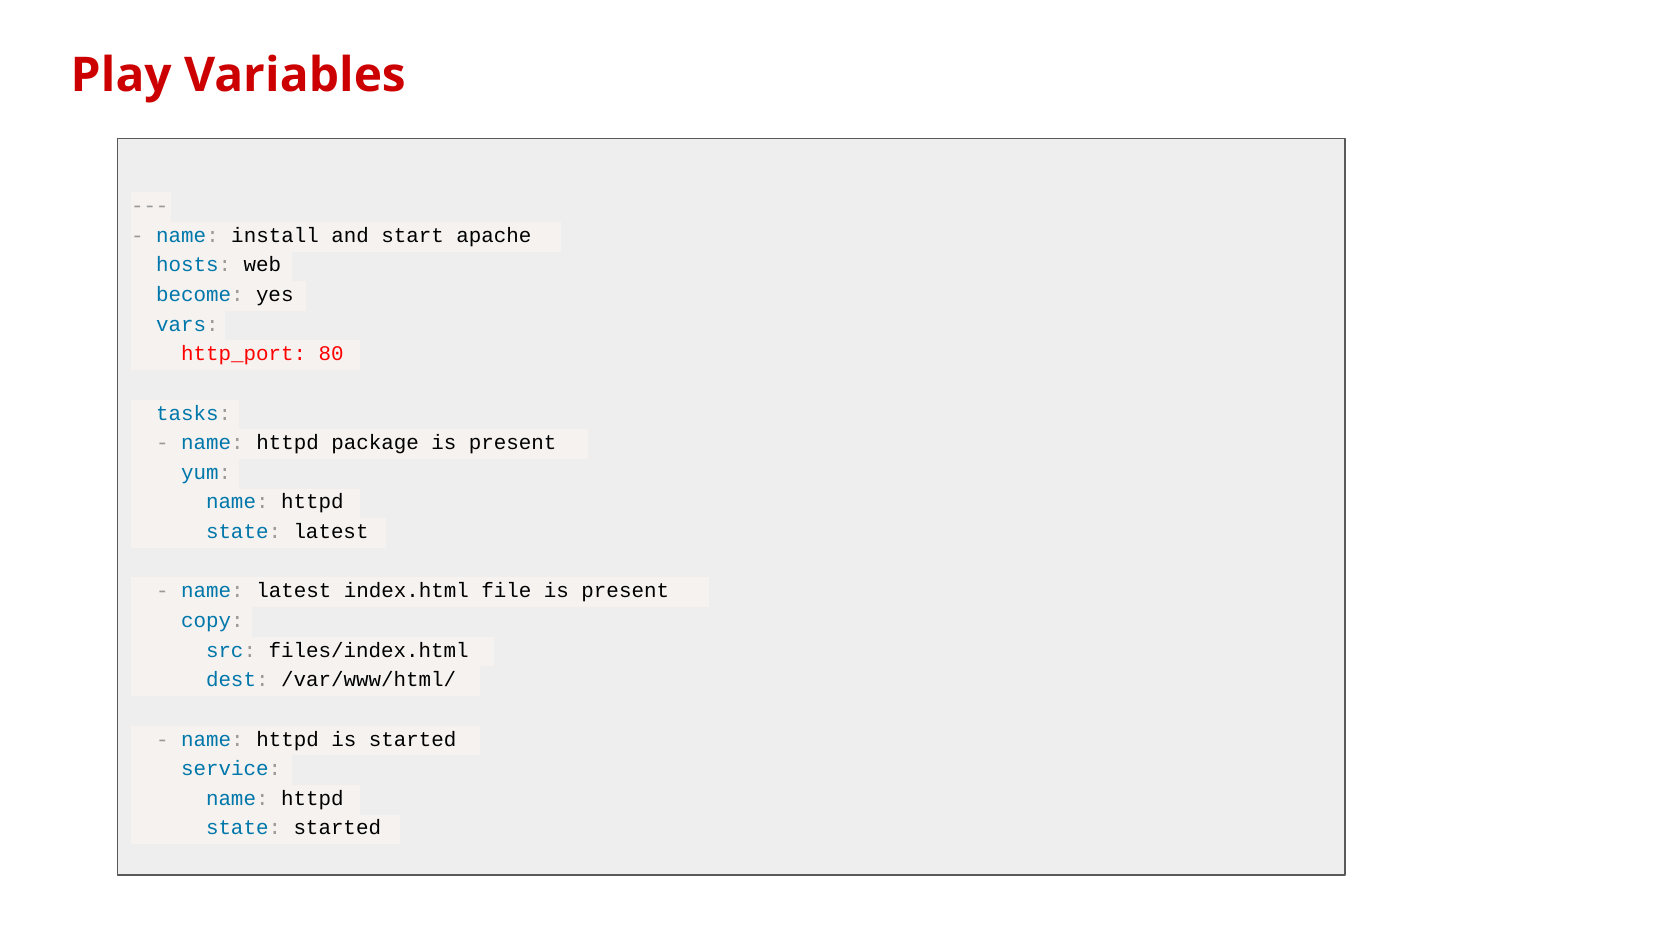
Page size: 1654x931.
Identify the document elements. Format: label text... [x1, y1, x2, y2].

text_box http_port: 80 [131, 343, 366, 372]
text_box [55, 30, 1344, 876]
text_box hosts: web [131, 254, 297, 283]
text_box state: started [131, 817, 407, 846]
text_box copy: [131, 610, 256, 639]
text_box --- [131, 195, 173, 224]
text_box - name: latest index.html file is present [131, 580, 724, 609]
text_box tasks: [131, 402, 242, 431]
text_box name: httpd [131, 491, 366, 520]
text_box src: files/index.html [131, 639, 504, 668]
text_box dest: /var/www/html/ [131, 669, 490, 698]
text_box service: [131, 758, 297, 787]
text_box - name: install and start apache [131, 225, 573, 253]
text_box yum: [131, 462, 242, 491]
text_box - name: httpd package is present [131, 432, 600, 461]
text_box Play Variables [70, 40, 442, 118]
text_box become: yes [131, 284, 311, 313]
text_box vars: [131, 313, 228, 342]
text_box state: latest [131, 521, 394, 550]
text_box name: httpd [131, 788, 366, 817]
text_box - name: httpd is started [131, 728, 490, 757]
